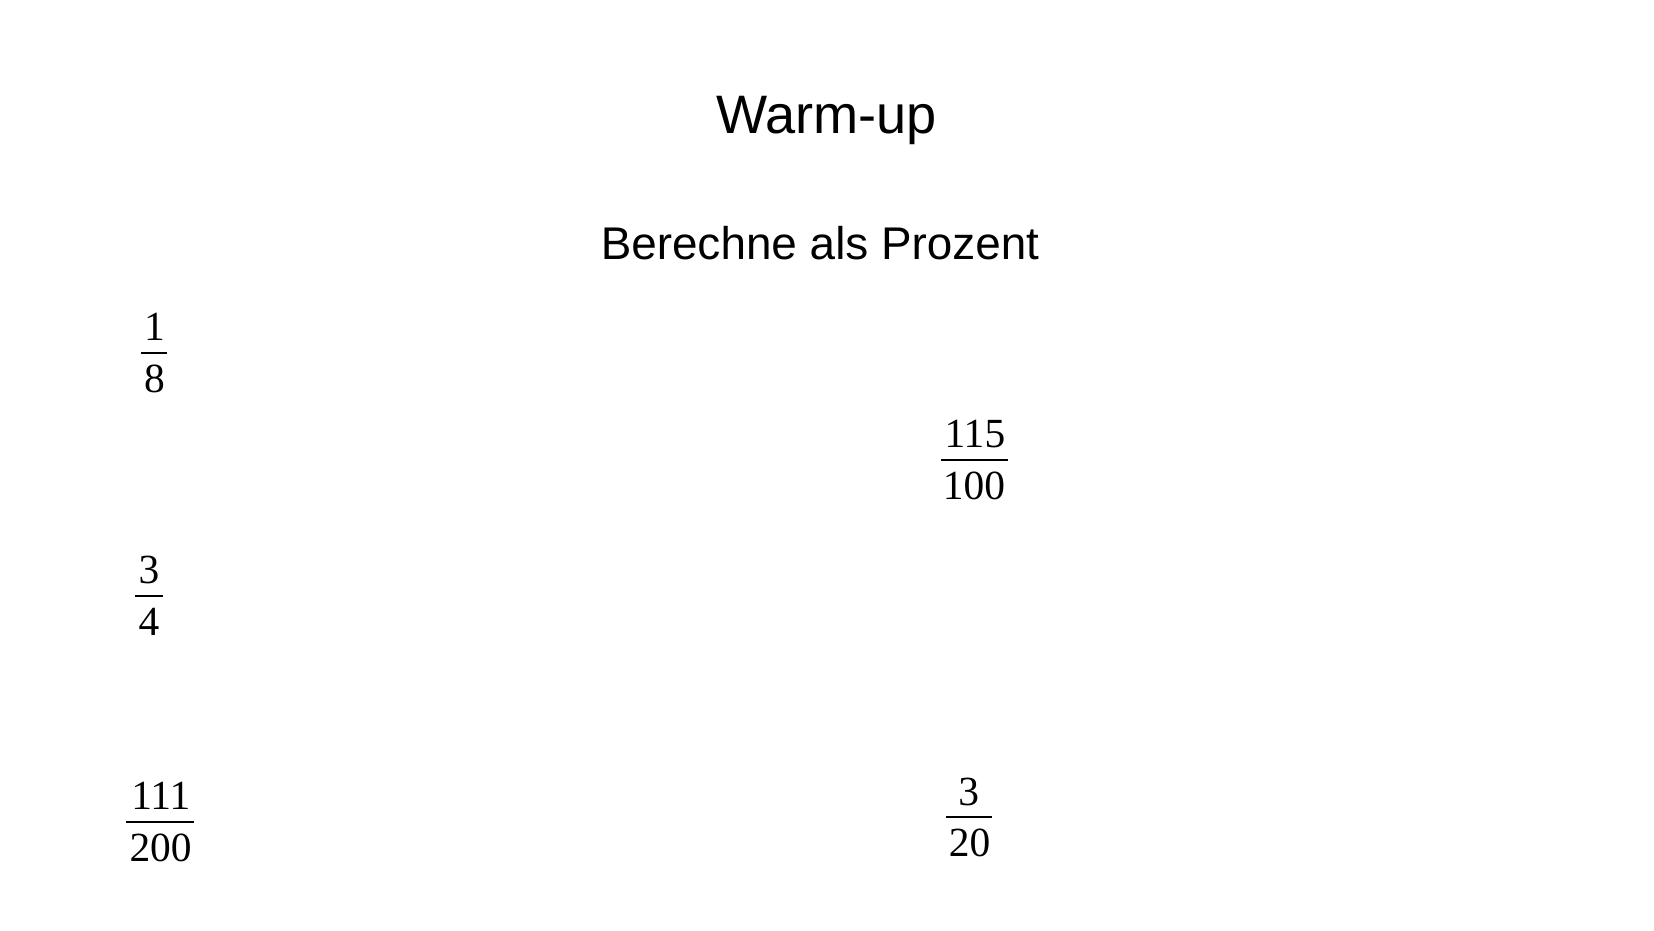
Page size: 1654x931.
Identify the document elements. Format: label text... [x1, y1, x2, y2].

chart [933, 410, 1017, 509]
chart [127, 546, 172, 645]
chart [133, 303, 176, 402]
title Warm-up [82, 37, 1571, 193]
subtitle Berechne als Prozent [75, 217, 1565, 758]
chart [118, 772, 202, 871]
chart [938, 767, 1001, 866]
